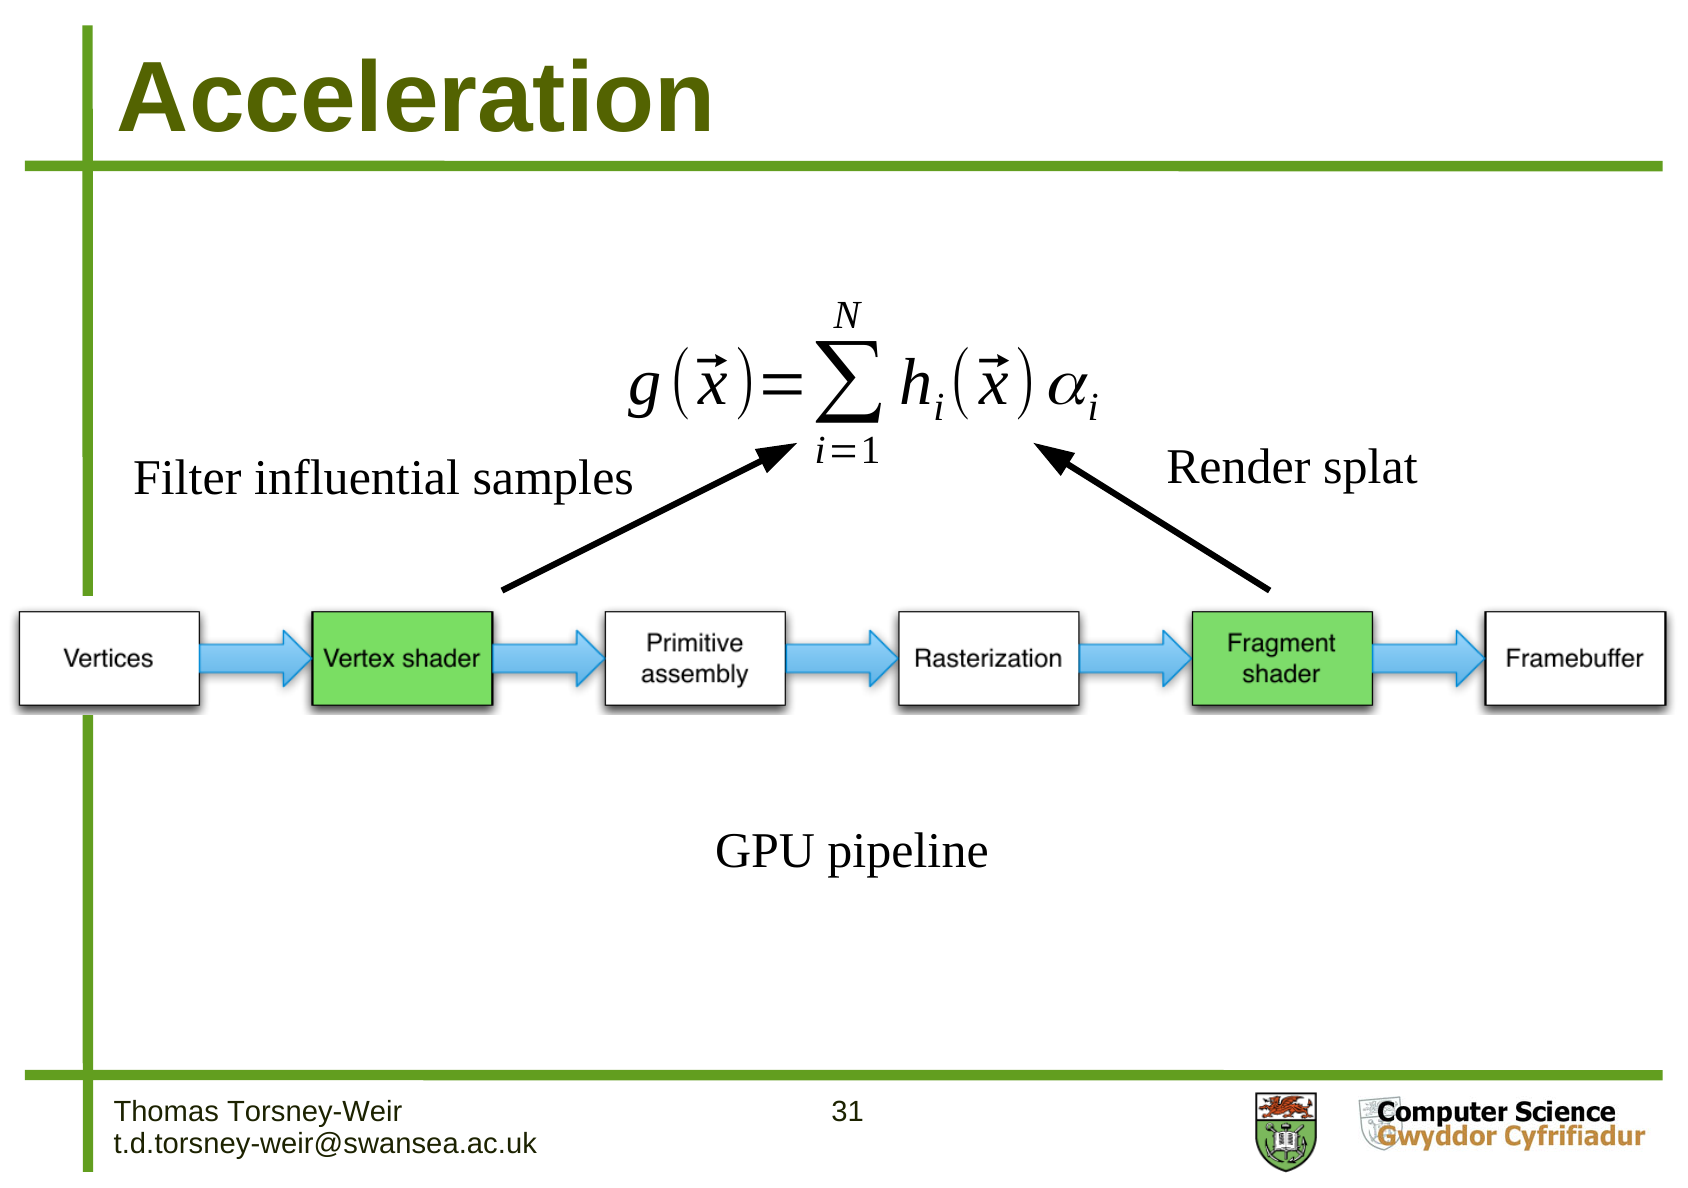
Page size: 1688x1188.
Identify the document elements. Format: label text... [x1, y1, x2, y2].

chart [620, 292, 1106, 473]
picture [0, 596, 1688, 715]
chart [1064, 468, 1074, 473]
text_box Render splat [1151, 431, 1433, 502]
text_box Filter influential samples [118, 442, 650, 514]
title Acceleration [101, 29, 1665, 166]
picture [1240, 1092, 1654, 1173]
text_box GPU pipeline [700, 815, 1004, 886]
chart [747, 465, 766, 473]
